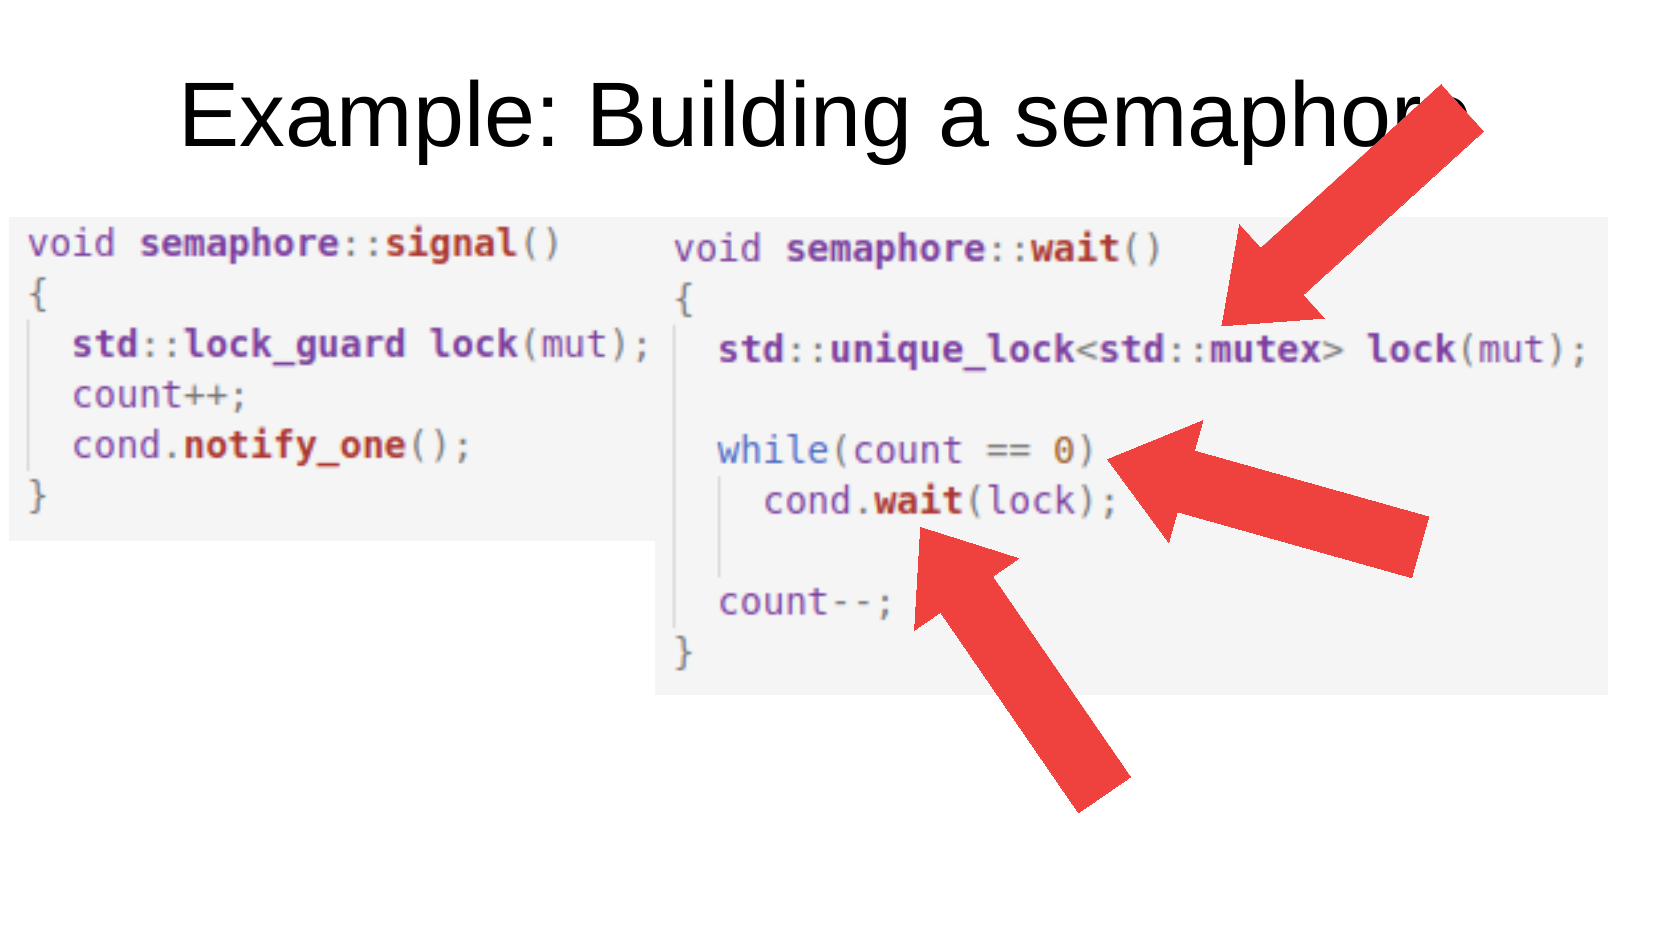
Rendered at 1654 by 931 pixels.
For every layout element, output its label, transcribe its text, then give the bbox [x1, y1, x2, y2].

text_box [1107, 420, 1429, 578]
picture [9, 217, 1608, 695]
text_box [1221, 84, 1484, 326]
text_box [914, 527, 1131, 813]
title Example: Building a semaphore [82, 37, 1571, 193]
